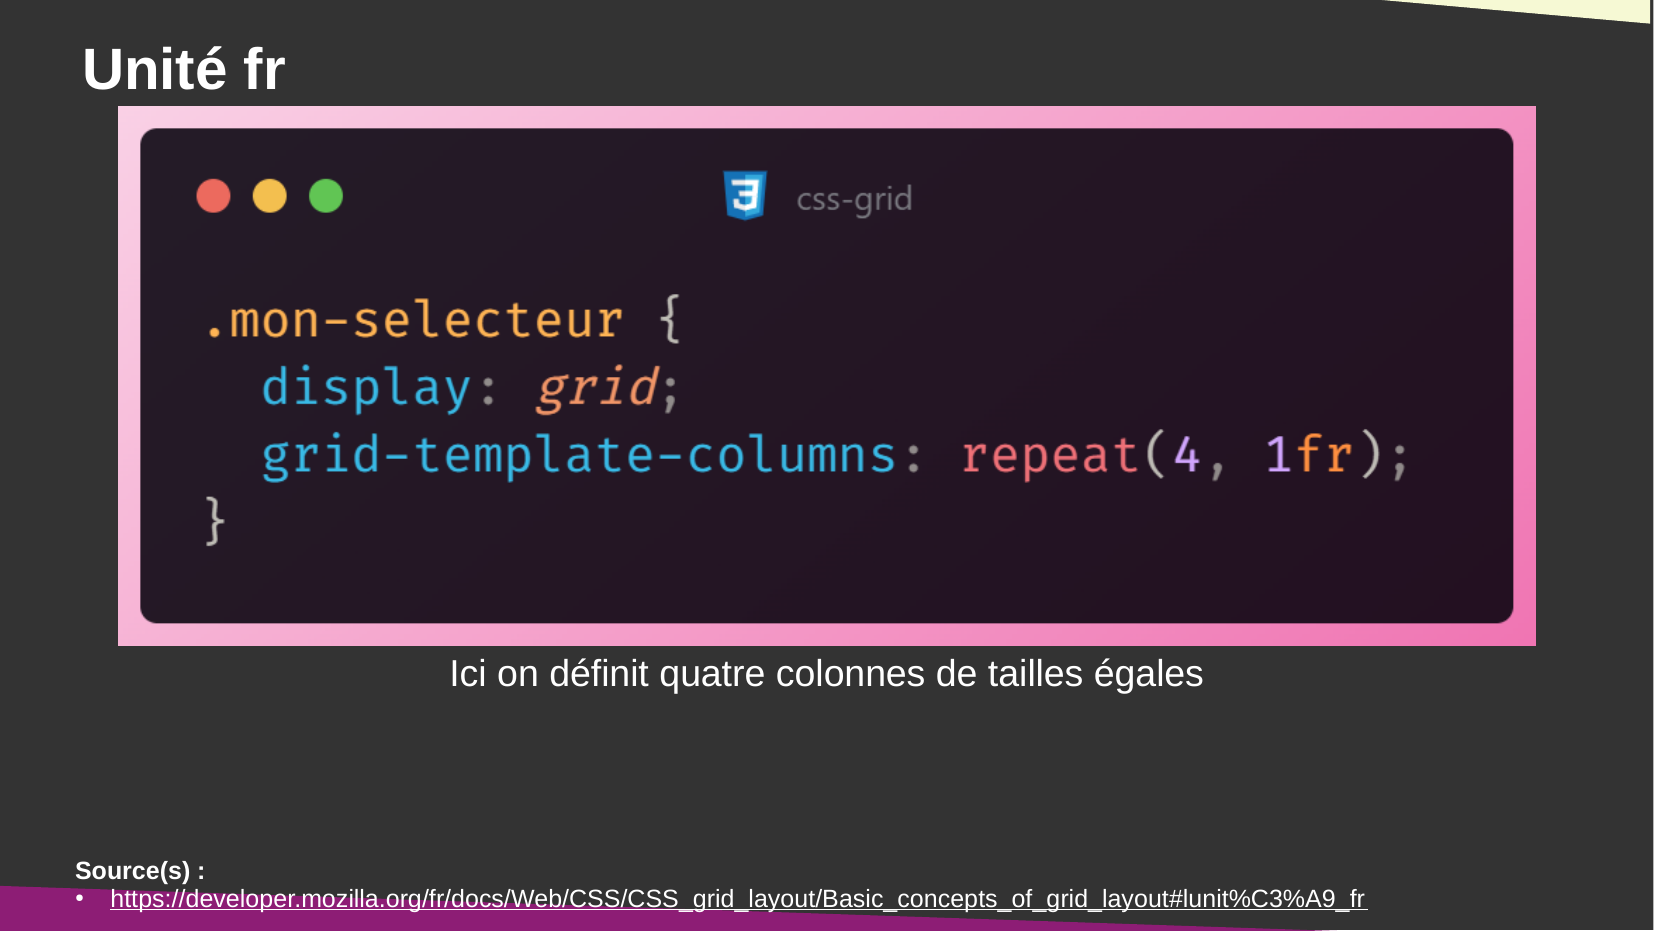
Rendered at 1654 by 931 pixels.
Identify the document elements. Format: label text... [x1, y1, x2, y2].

text_box [0, 885, 1337, 931]
picture [118, 106, 1536, 645]
text_box [1381, 0, 1651, 24]
text_box Source(s) : https://developer.mozilla.org/fr/docs/Web/CSS/CSS_grid_layout/Basic_concepts_of_grid_layout#lunit%C3%A9_fr [60, 838, 1546, 920]
title Unité fr [82, 37, 1571, 122]
text_box Ici on définit quatre colonnes de tailles égales [118, 645, 1536, 721]
